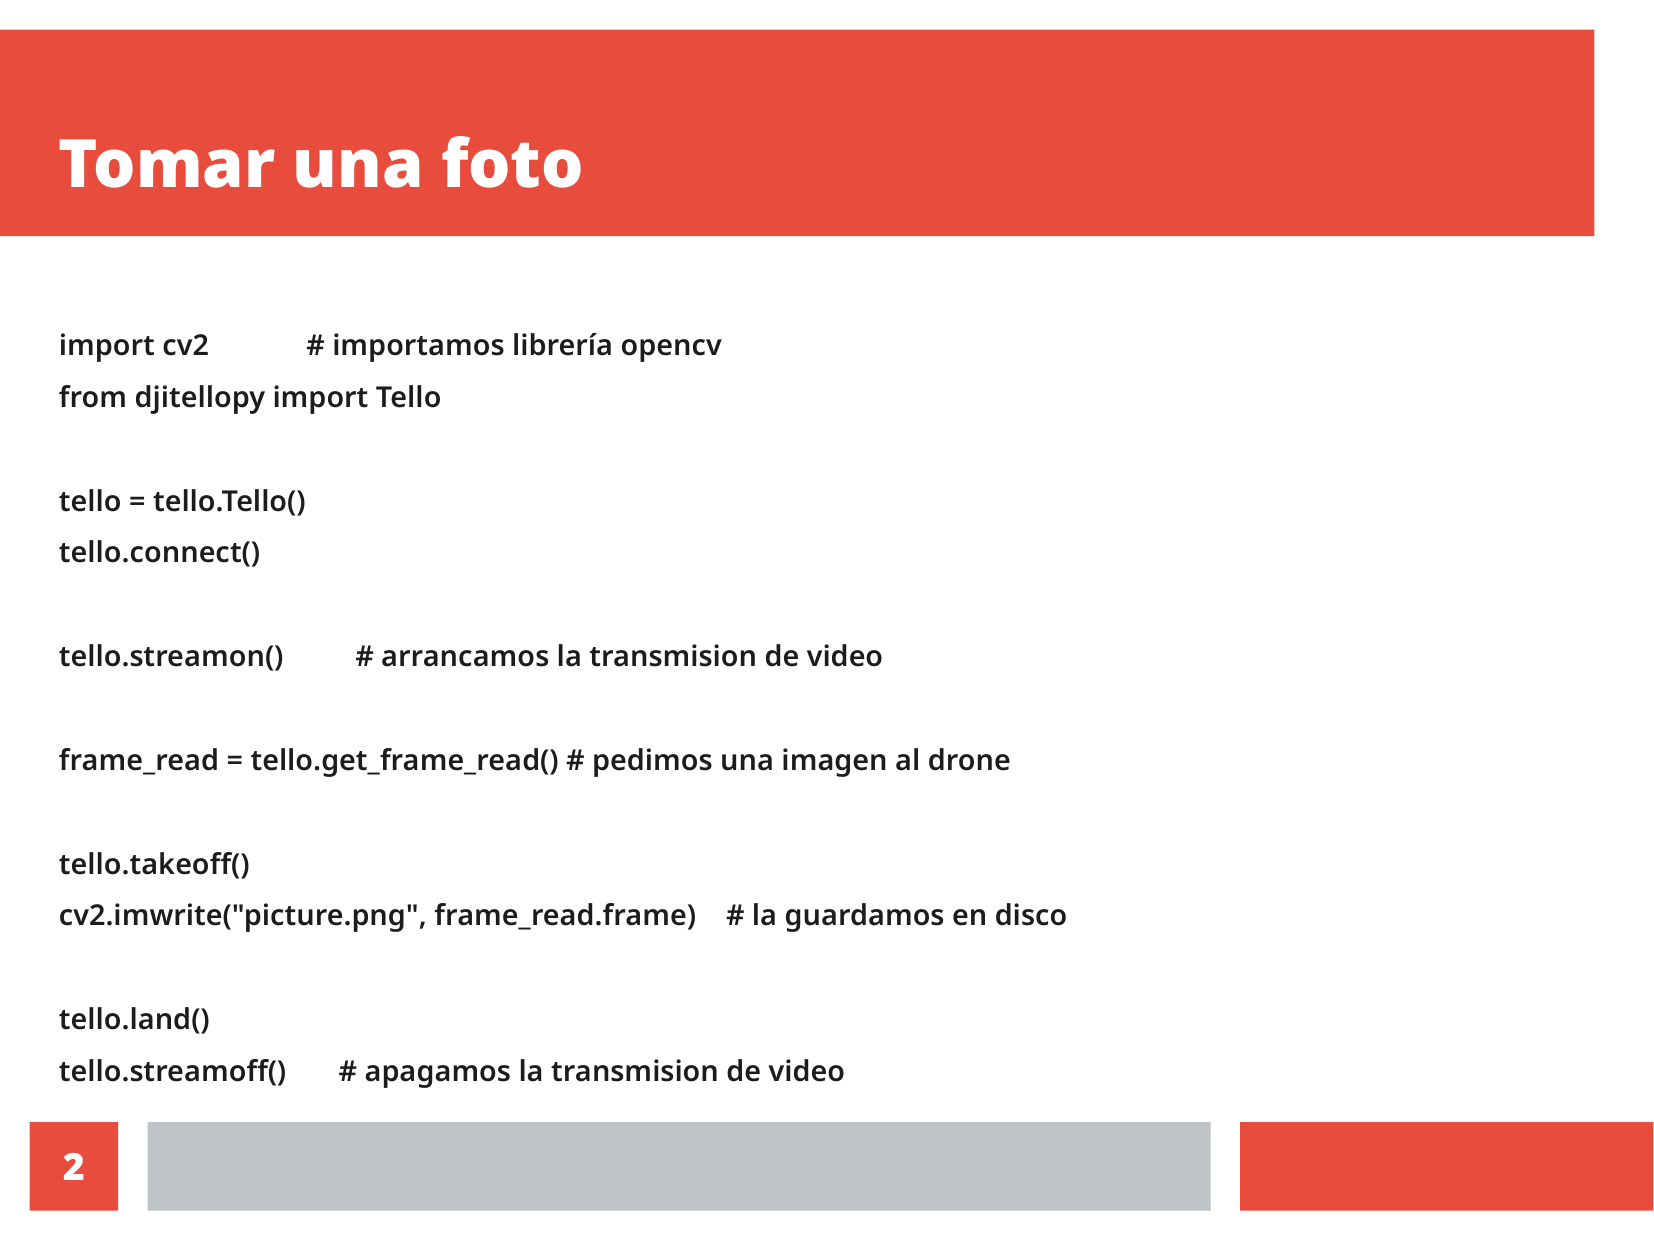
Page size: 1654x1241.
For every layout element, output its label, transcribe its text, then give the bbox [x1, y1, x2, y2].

title Tomar una foto [59, 59, 1595, 207]
list import cv2 # importamos librería opencv from djitellopy import Tello tello = tello.Tello() tello.connect() tello.streamon() # arrancamos la transmision de video frame_read = tello.get_frame_read() # pedimos una imagen al drone tello.takeoff() cv2.imwrite("picture.png", frame_read.frame) # la guardamos en disco tello.land() tello.streamoff() # apagamos la transmision de video [59, 324, 1565, 1093]
